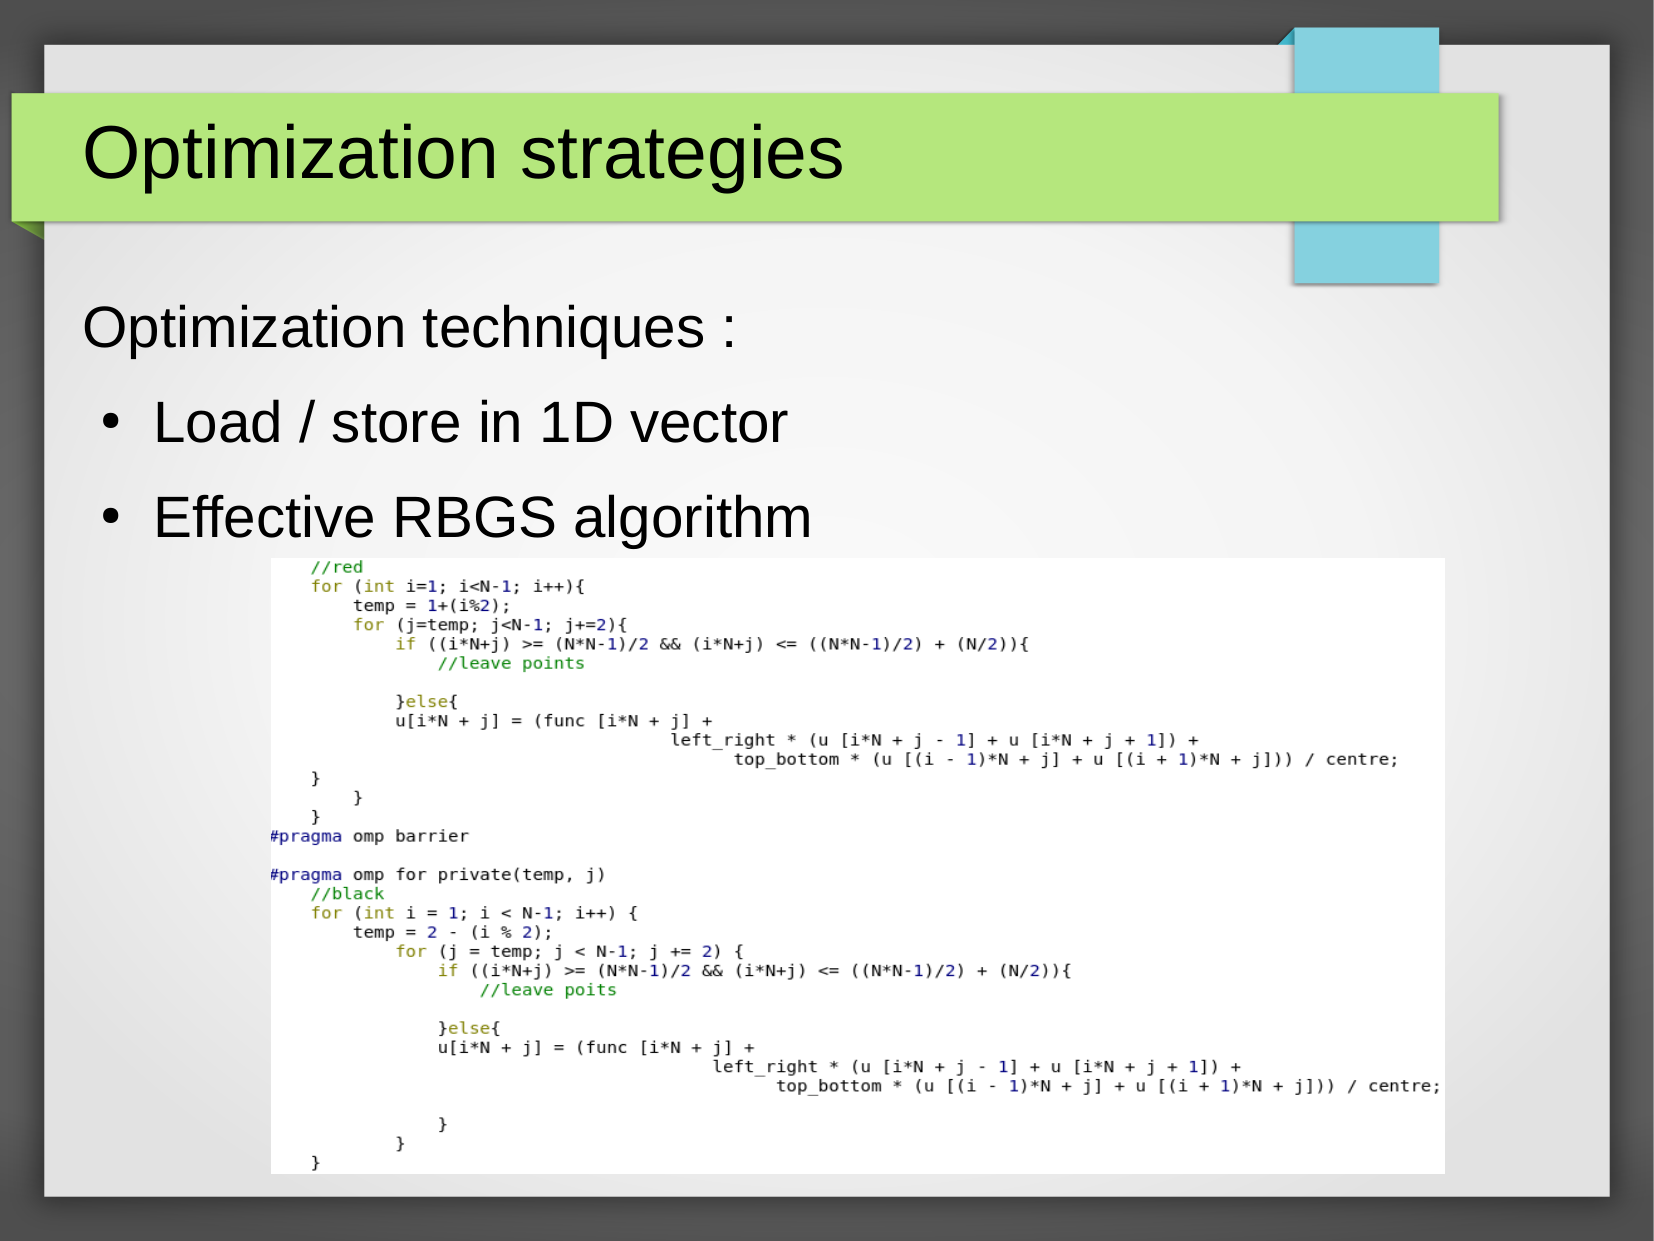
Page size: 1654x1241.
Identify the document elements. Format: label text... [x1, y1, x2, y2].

list Optimization techniques : Load / store in 1D vector Effective RBGS algorithm [82, 295, 1571, 1015]
title Optimization strategies [82, 49, 1571, 257]
picture [0, 0, 1654, 1241]
